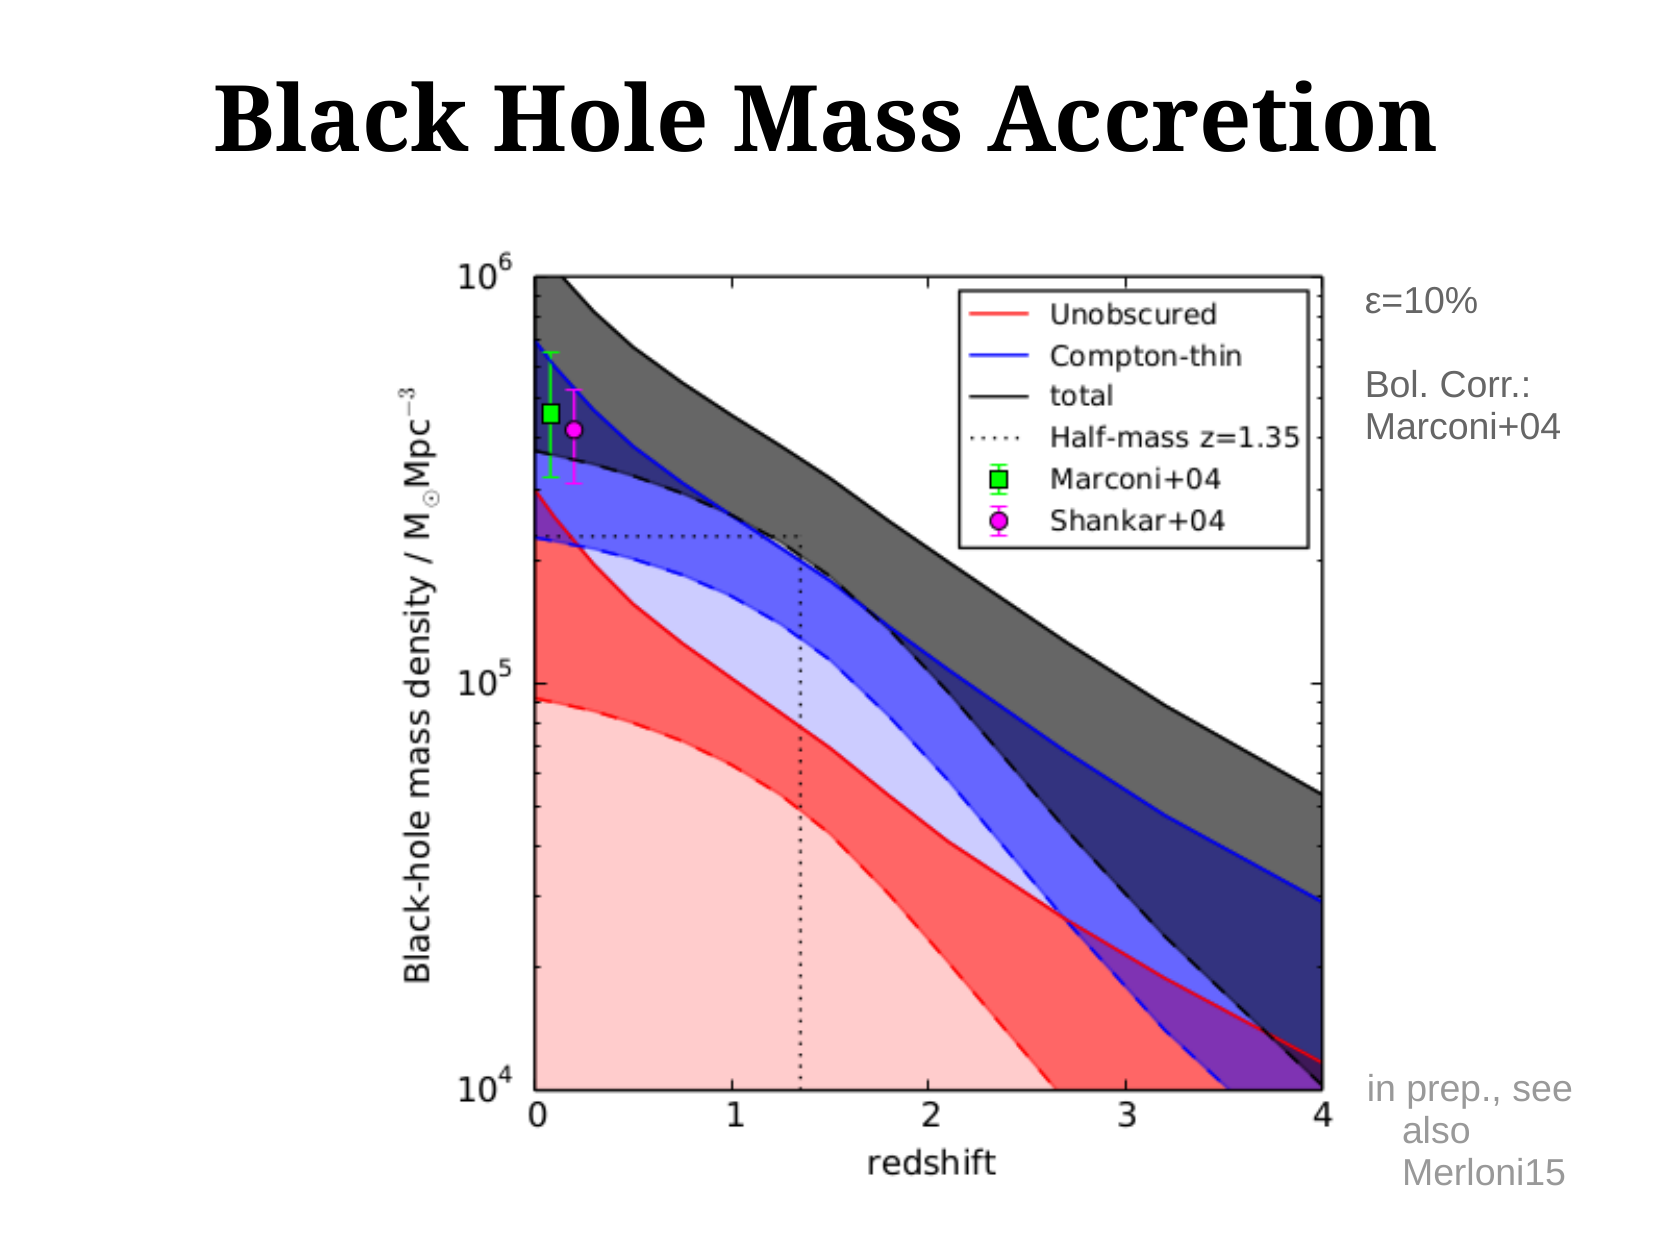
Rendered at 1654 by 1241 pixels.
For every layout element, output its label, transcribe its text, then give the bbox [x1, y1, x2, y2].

picture [390, 233, 1342, 1201]
text_box in prep., see also Merloni15 [1352, 1058, 1620, 1200]
text_box ε=10% Bol. Corr.: Marconi+04 [1350, 270, 1654, 538]
title Black Hole Mass Accretion [82, 47, 1571, 189]
